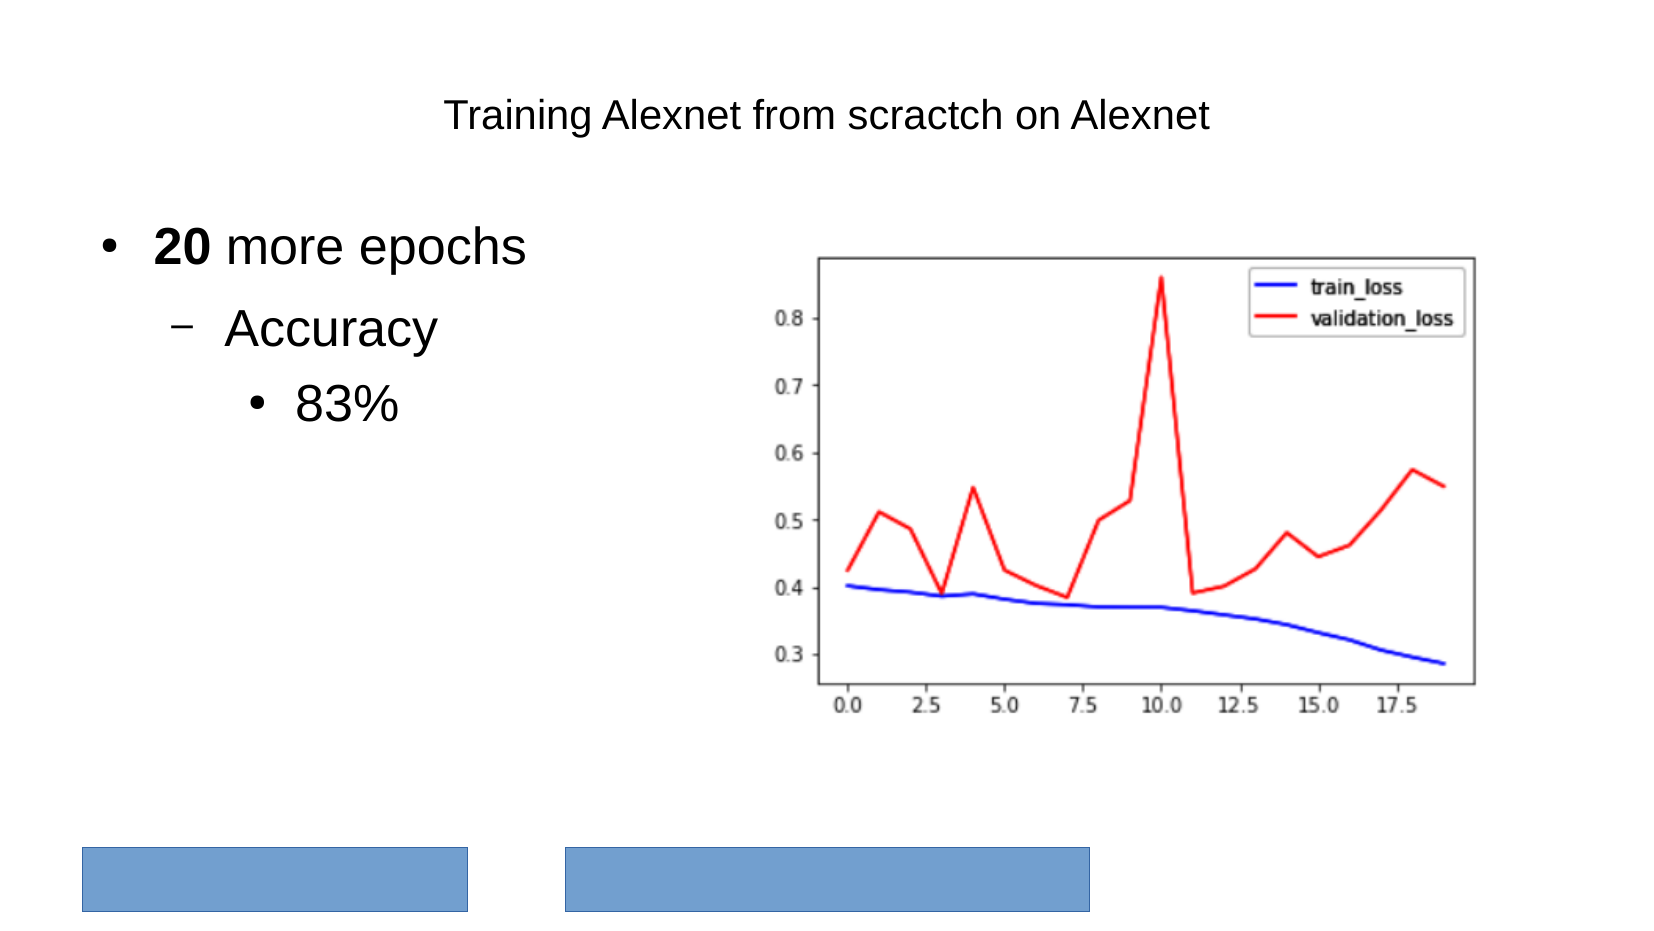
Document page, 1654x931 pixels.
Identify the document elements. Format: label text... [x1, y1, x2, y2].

list 20 more epochs Accuracy 83% [82, 217, 1571, 758]
title Training Alexnet from scractch on Alexnet [82, 37, 1571, 193]
picture [742, 227, 1531, 736]
